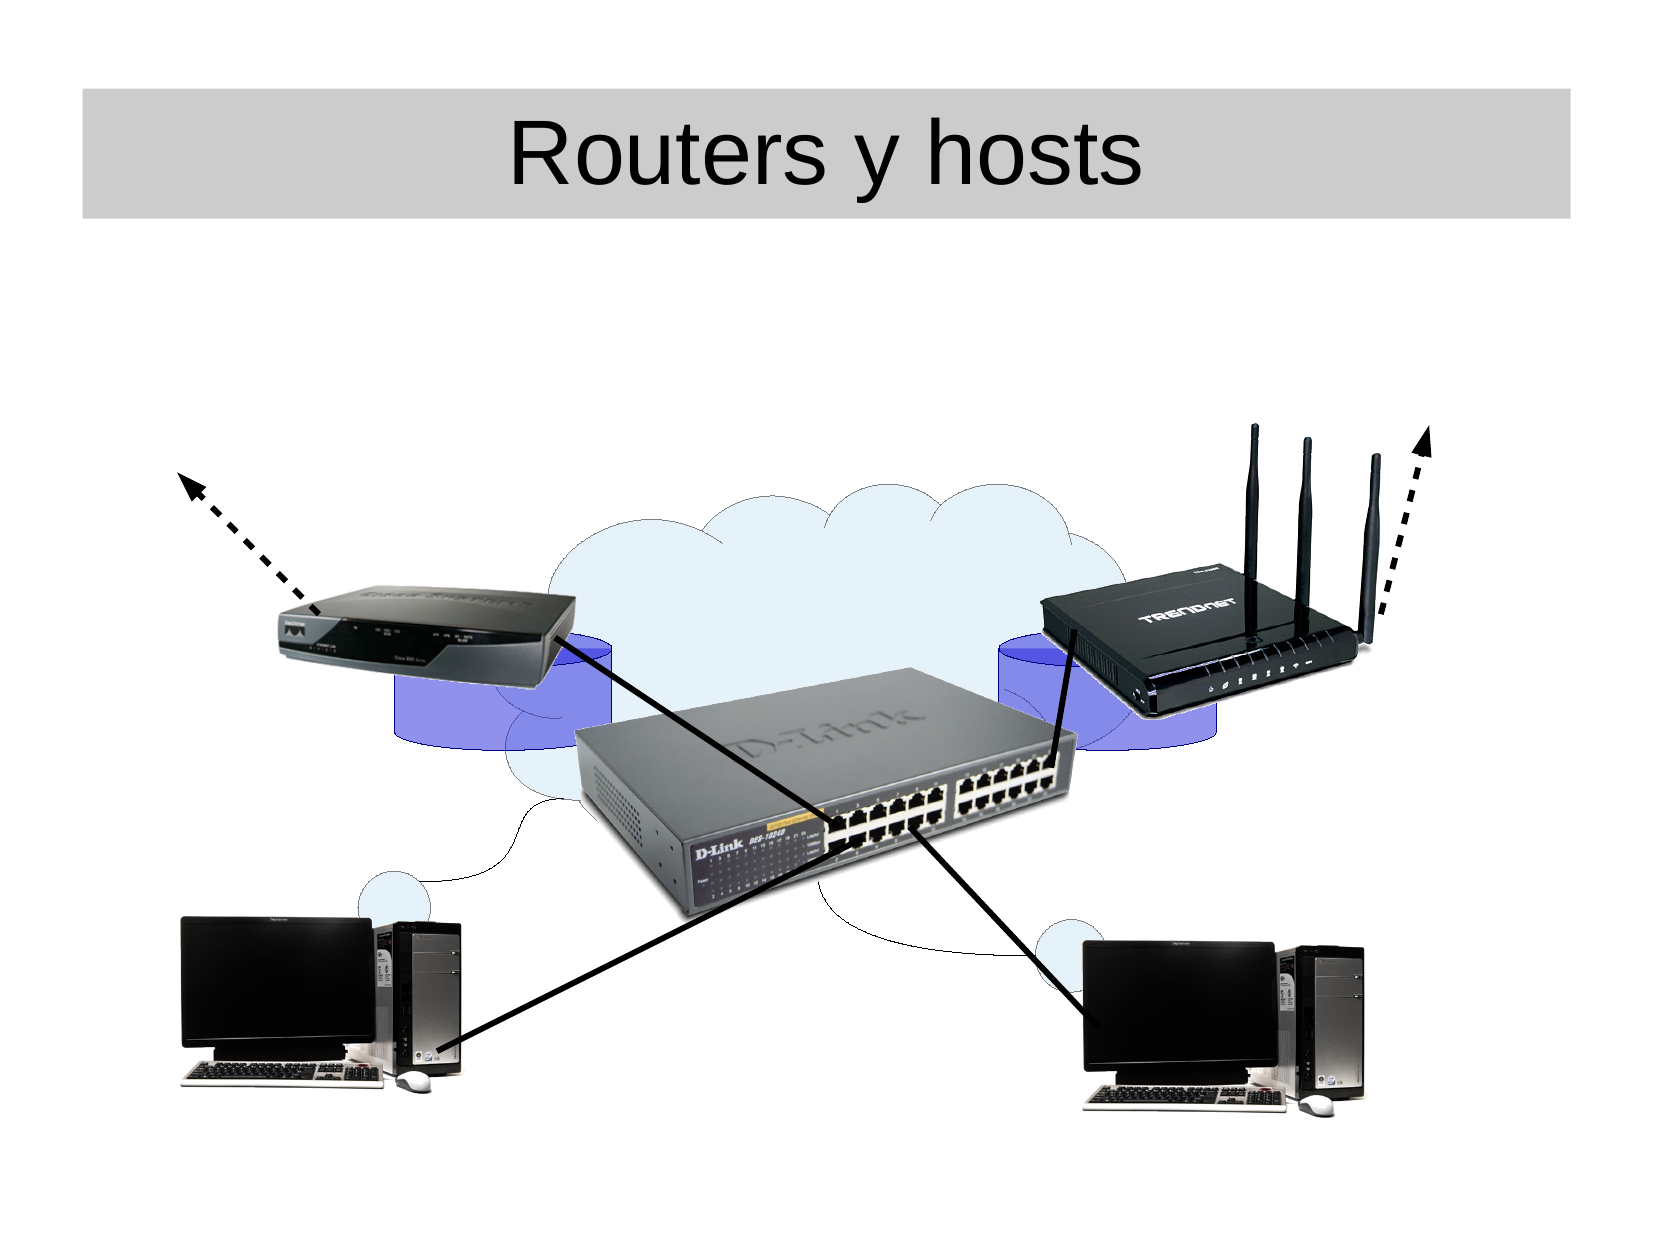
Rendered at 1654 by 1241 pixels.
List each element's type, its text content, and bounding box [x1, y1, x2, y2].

text_box [591, 484, 1039, 576]
text_box [1111, 744, 1189, 751]
text_box [359, 871, 429, 897]
picture [263, 401, 1381, 1123]
picture [172, 897, 473, 1098]
title Routers y hosts [82, 49, 1571, 257]
